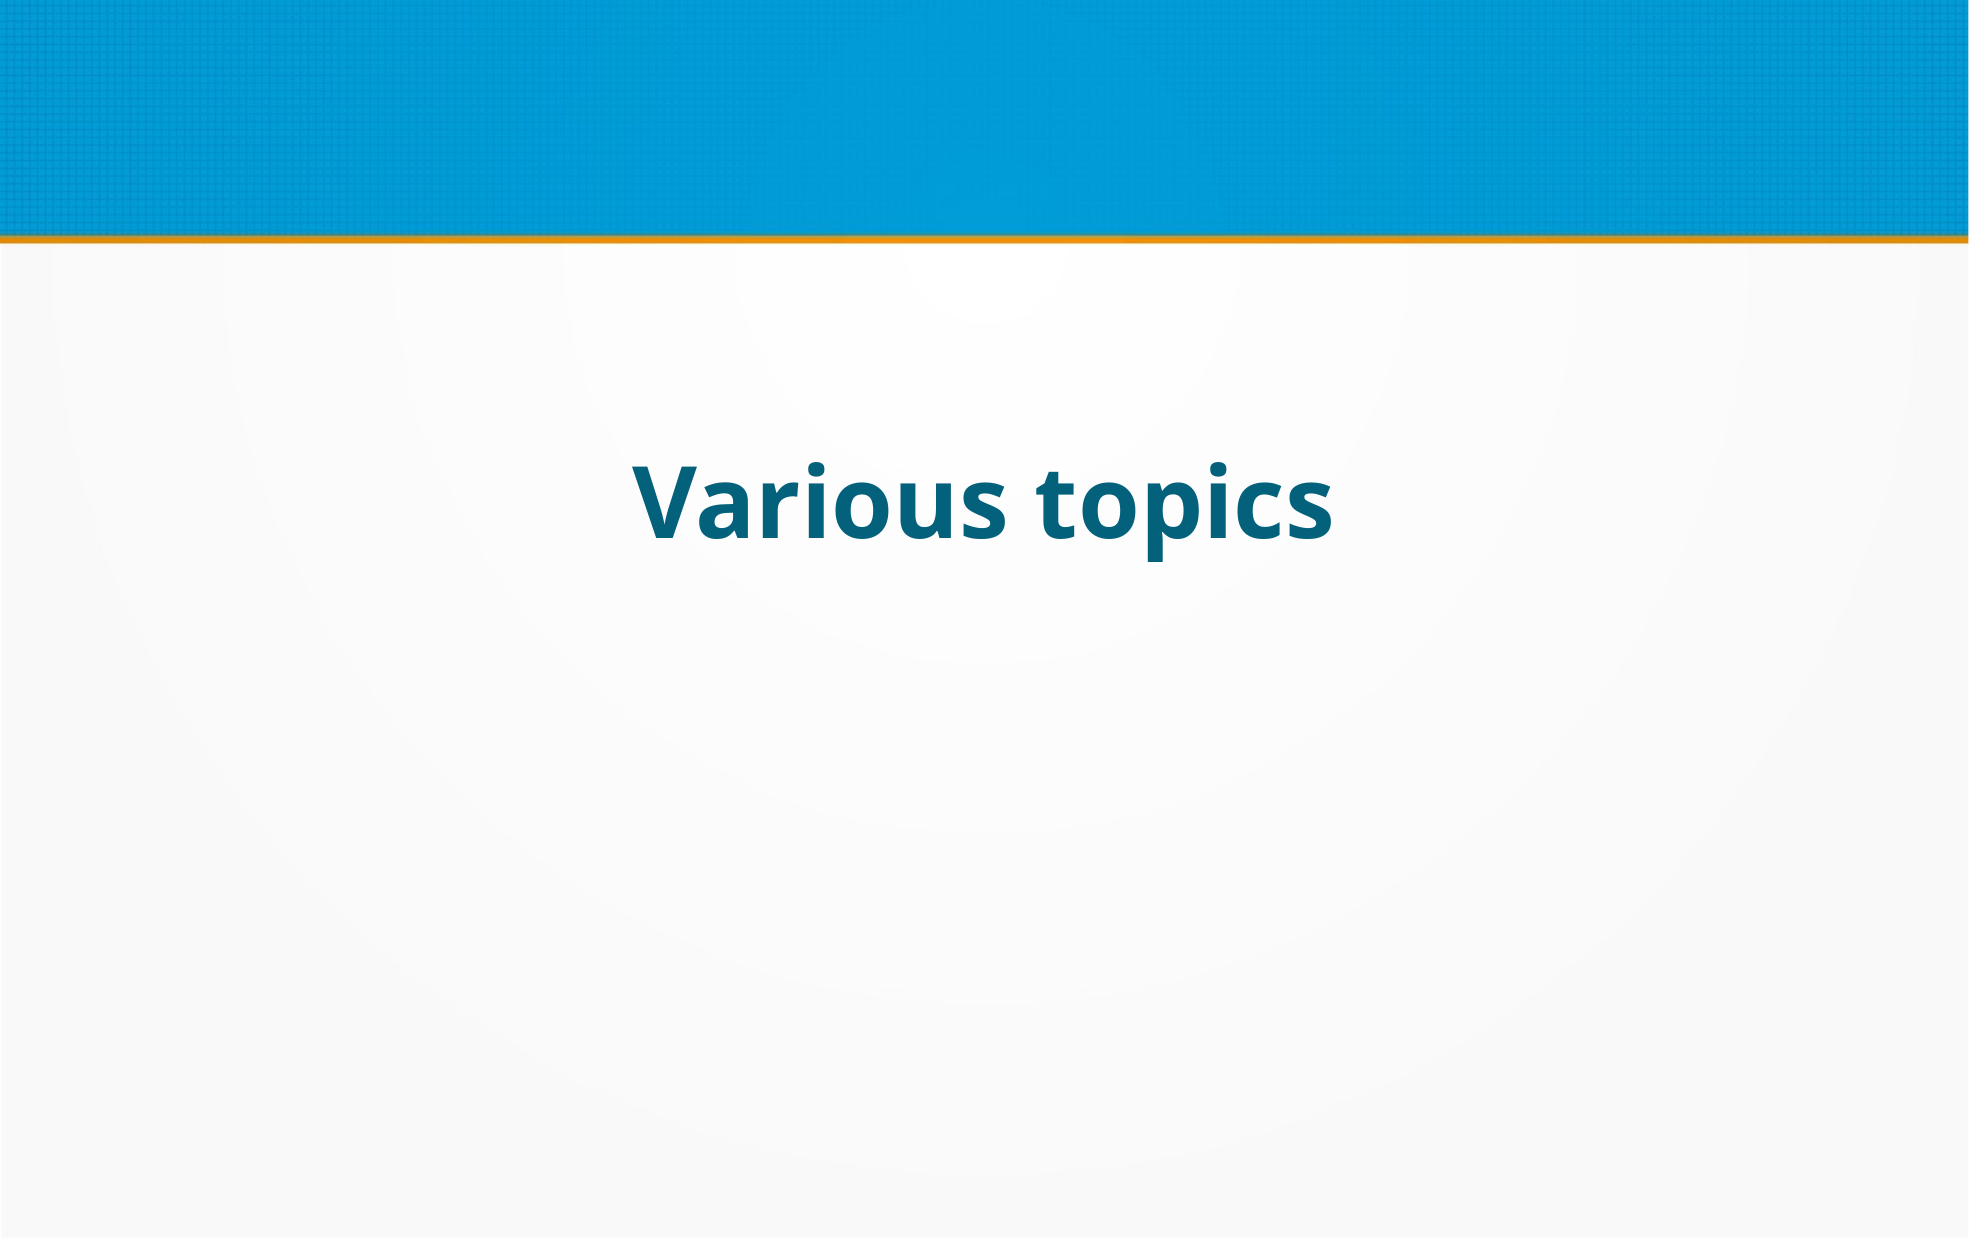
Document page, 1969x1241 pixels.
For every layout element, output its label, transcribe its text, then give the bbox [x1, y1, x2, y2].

subtitle Various topics [98, 19, 1870, 980]
picture [0, 233, 1969, 1241]
